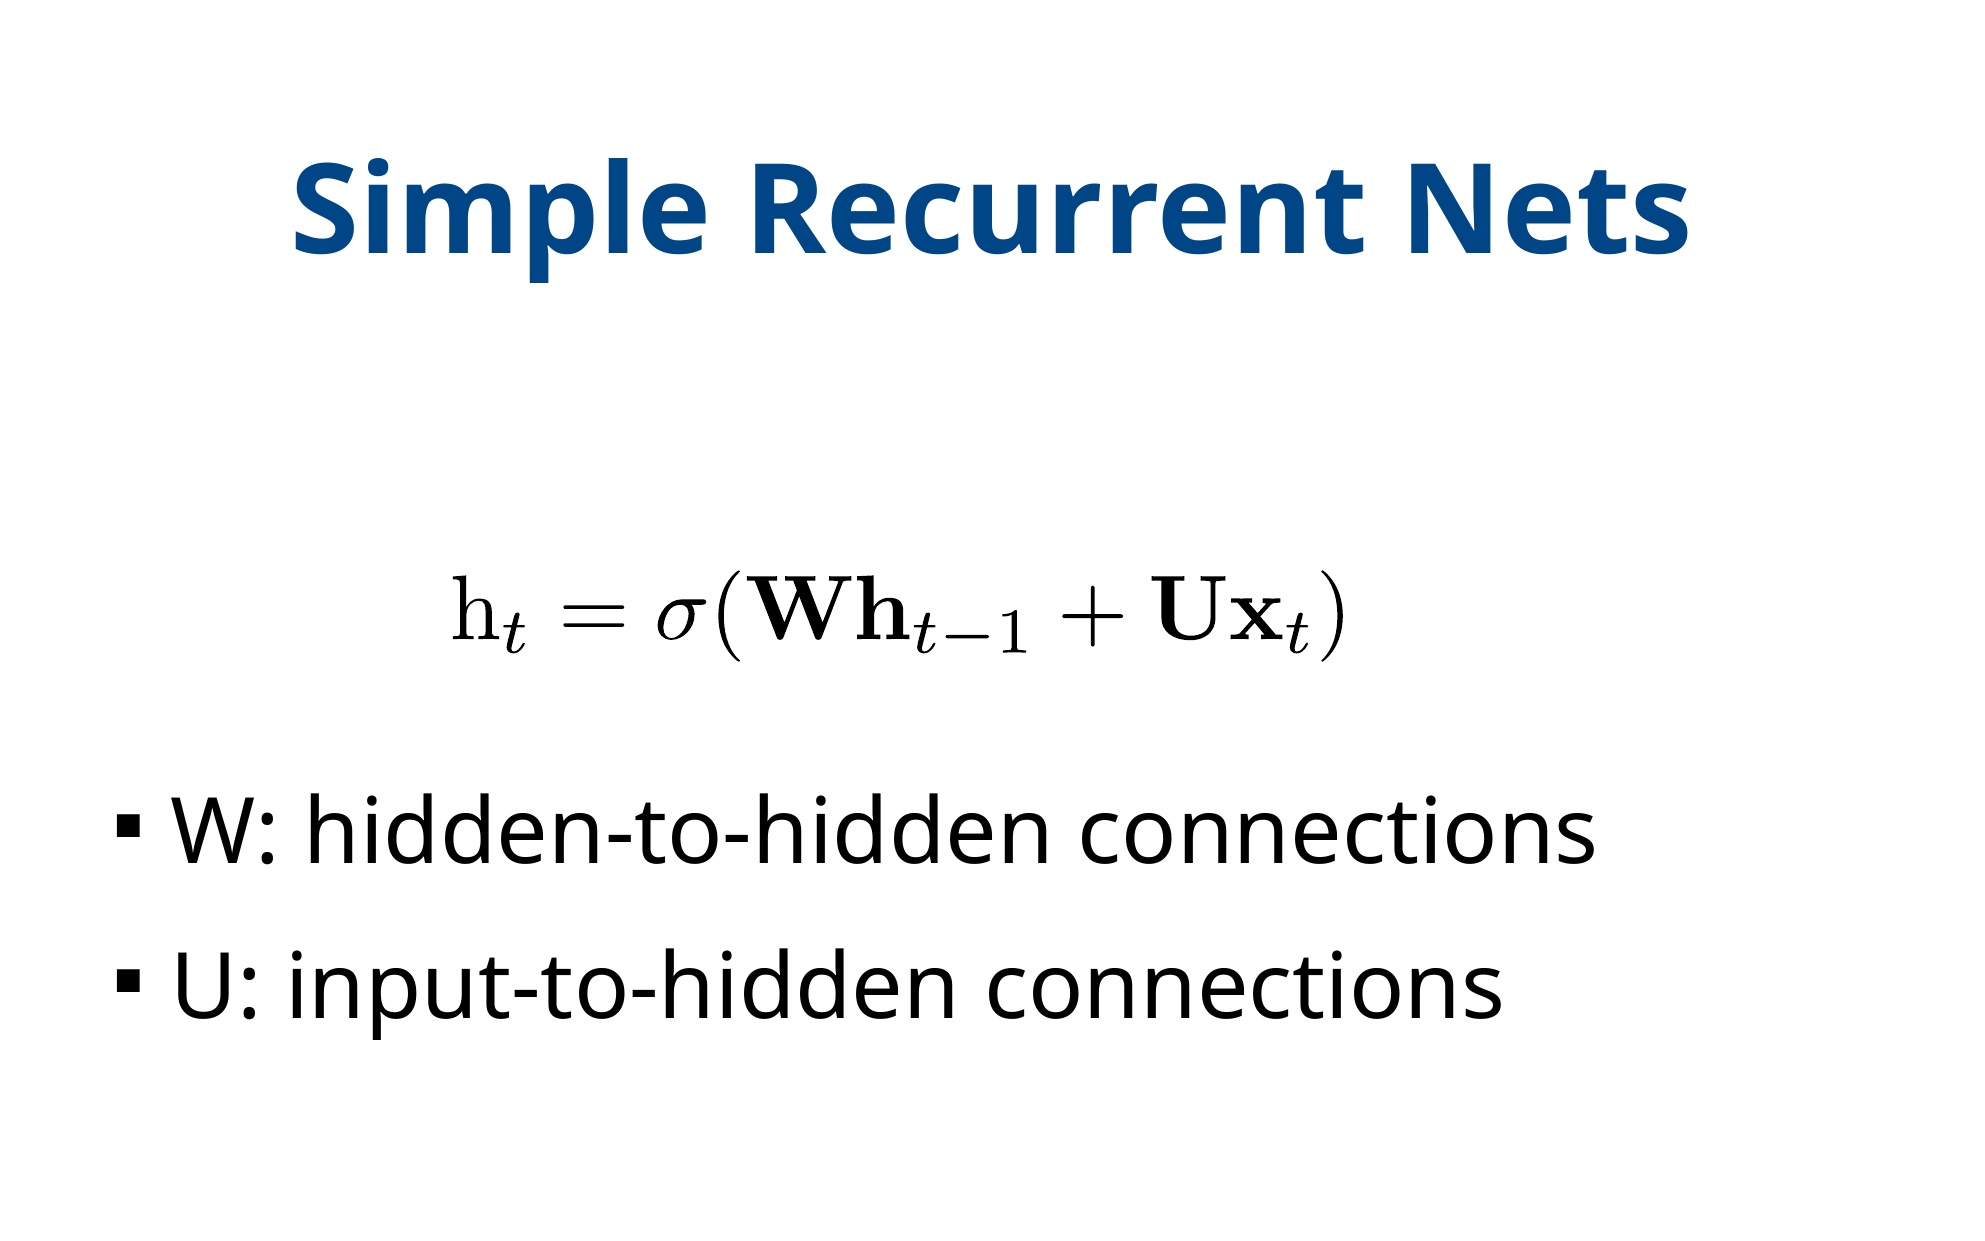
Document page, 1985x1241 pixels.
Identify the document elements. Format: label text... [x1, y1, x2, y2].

title Simple Recurrent Nets [99, 49, 1885, 360]
text_box [450, 570, 1352, 662]
list W: hidden-to-hidden connections U: input-to-hidden connections [99, 765, 1846, 1109]
